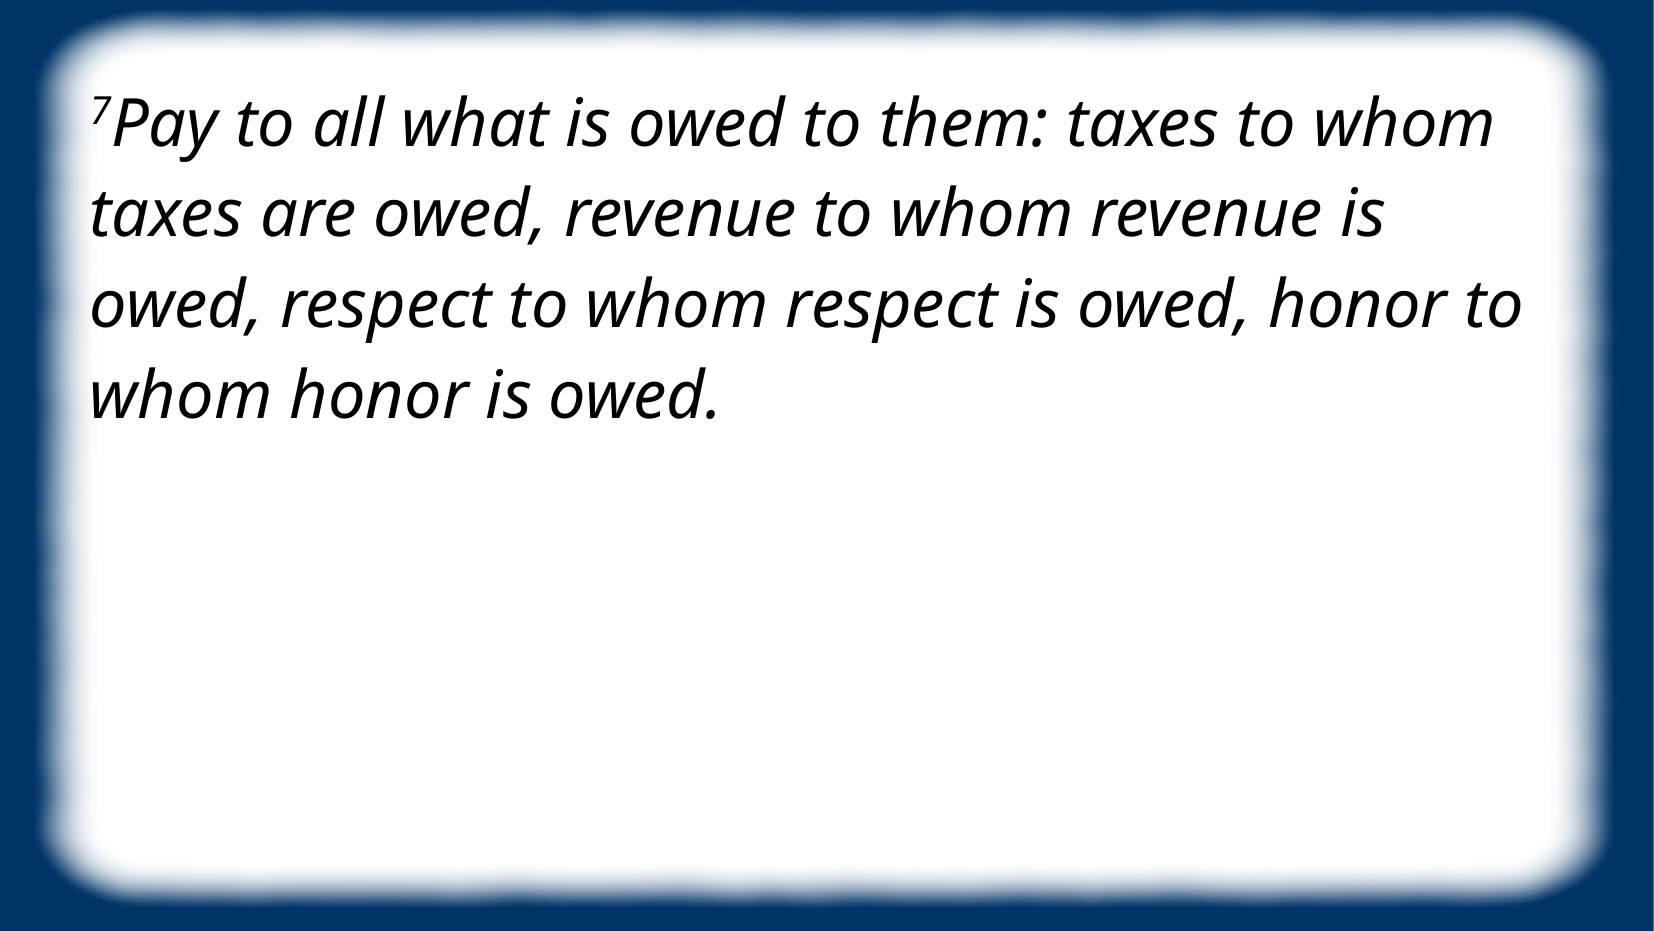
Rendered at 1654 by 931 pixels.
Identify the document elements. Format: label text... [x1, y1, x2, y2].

text_box 7Pay to all what is owed to them: taxes to whom taxes are owed, revenue to whom revenue is owed, respect to whom respect is owed, honor to whom honor is owed. [75, 67, 1576, 451]
picture [0, 0, 1654, 931]
